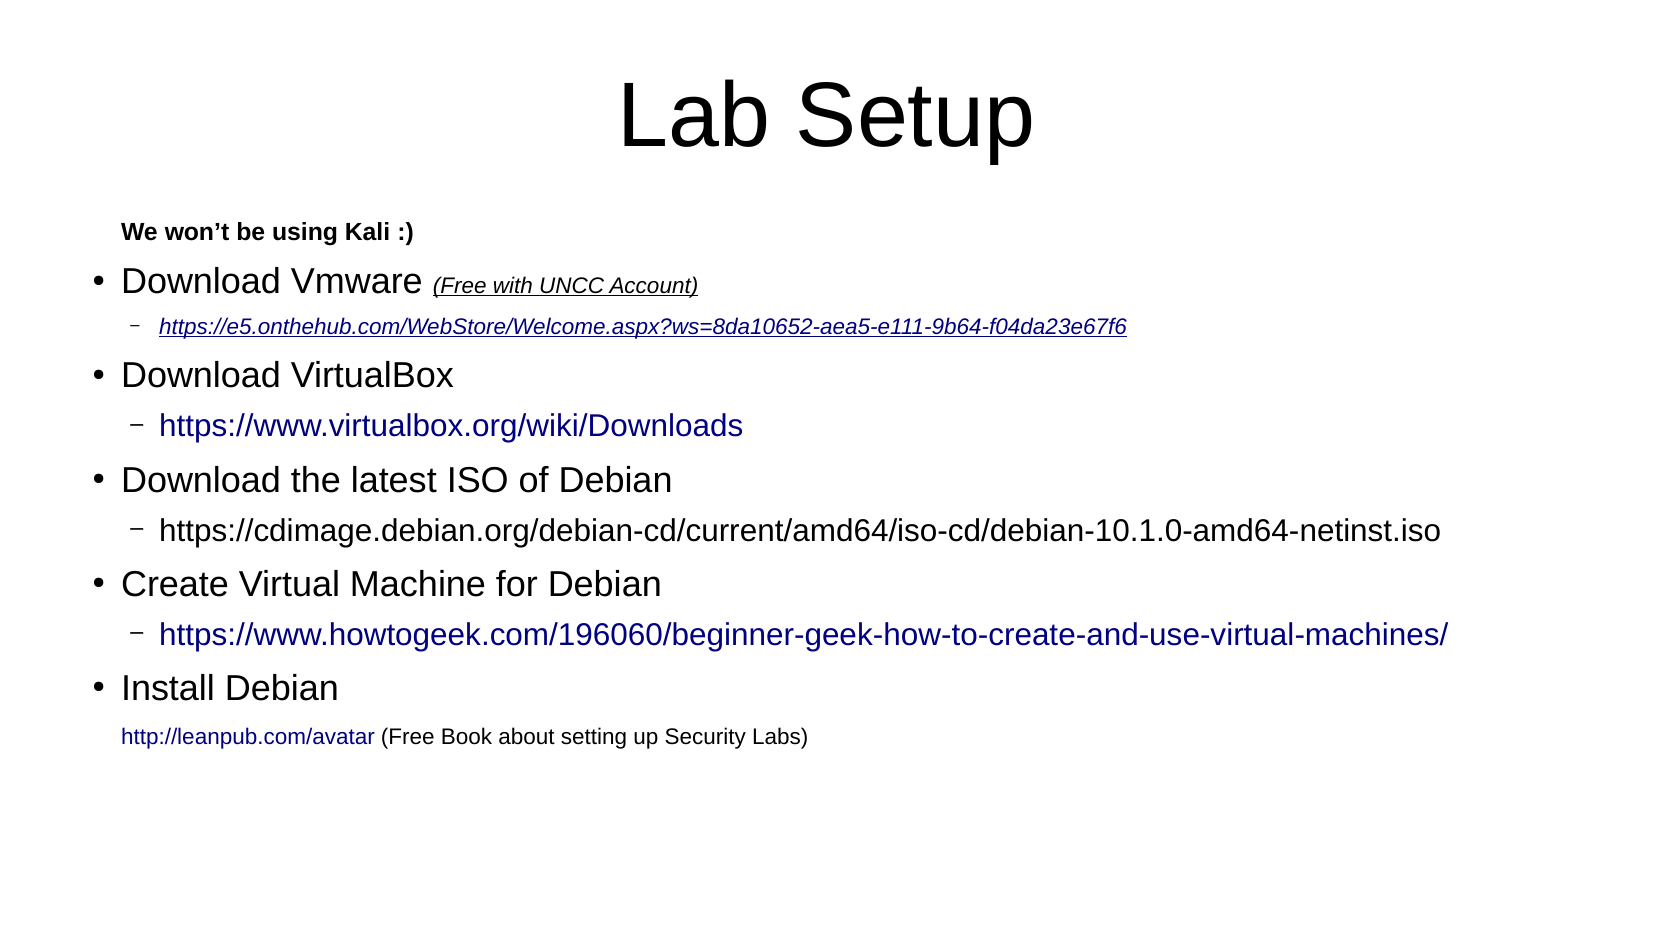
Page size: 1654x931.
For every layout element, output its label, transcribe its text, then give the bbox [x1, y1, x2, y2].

list We won’t be using Kali :) Download Vmware (Free with UNCC Account) https://e5.onthehub.com/WebStore/Welcome.aspx?ws=8da10652-aea5-e111-9b64-f04da23e67f6 Download VirtualBox https://www.virtualbox.org/wiki/Downloads Download the latest ISO of Debian https://cdimage.debian.org/debian-cd/current/amd64/iso-cd/debian-10.1.0-amd64-netinst.iso Create Virtual Machine for Debian https://www.howtogeek.com/196060/beginner-geek-how-to-create-and-use-virtual-machines/ Install Debian http://leanpub.com/avatar (Free Book about setting up Security Labs) [82, 217, 1571, 758]
title Lab Setup [82, 37, 1571, 193]
